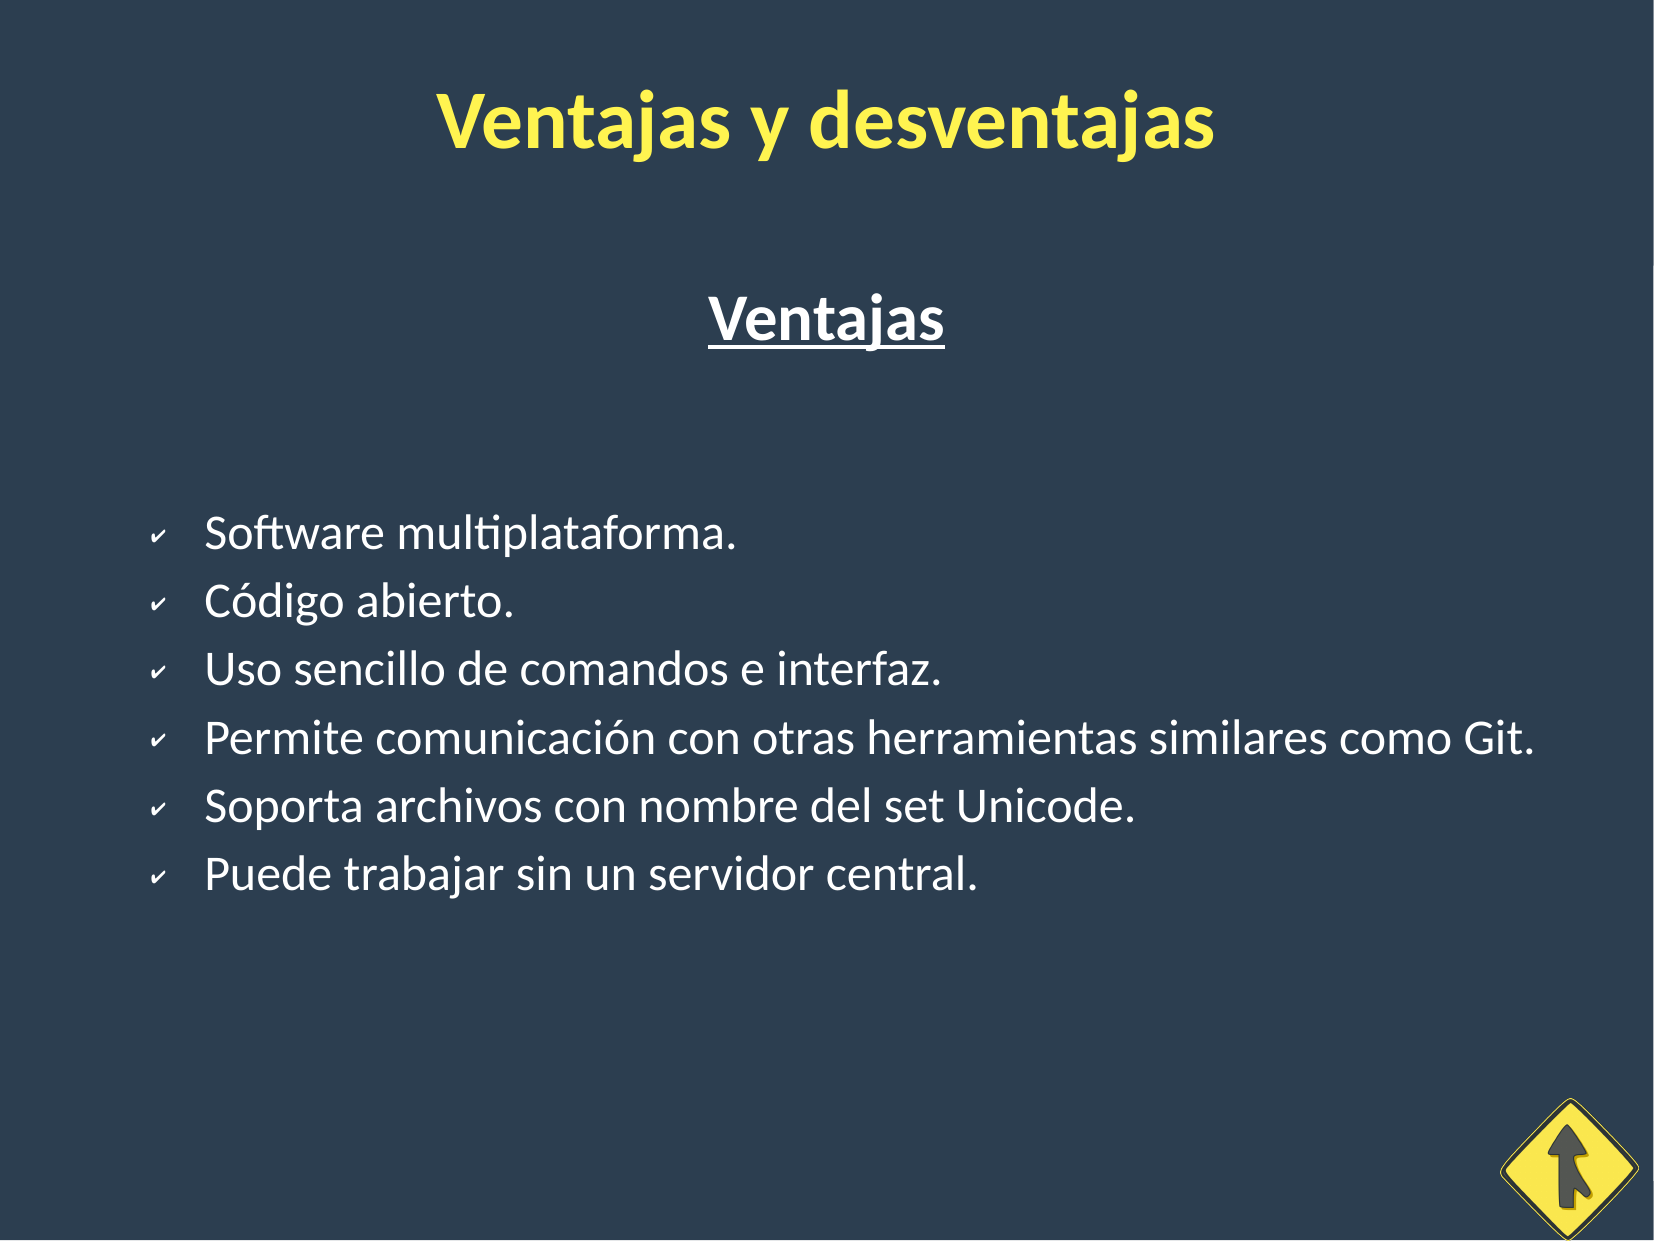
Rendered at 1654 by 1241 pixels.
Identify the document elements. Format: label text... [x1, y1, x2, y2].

picture [1500, 1098, 1639, 1241]
list Ventajas Software multiplataforma. Código abierto. Uso sencillo de comandos e interfaz. Permite comunicación con otras herramientas similares como Git. Soporta archivos con nombre del set Unicode. Puede trabajar sin un servidor central. [82, 290, 1571, 1010]
title Ventajas y desventajas [59, 49, 1595, 207]
